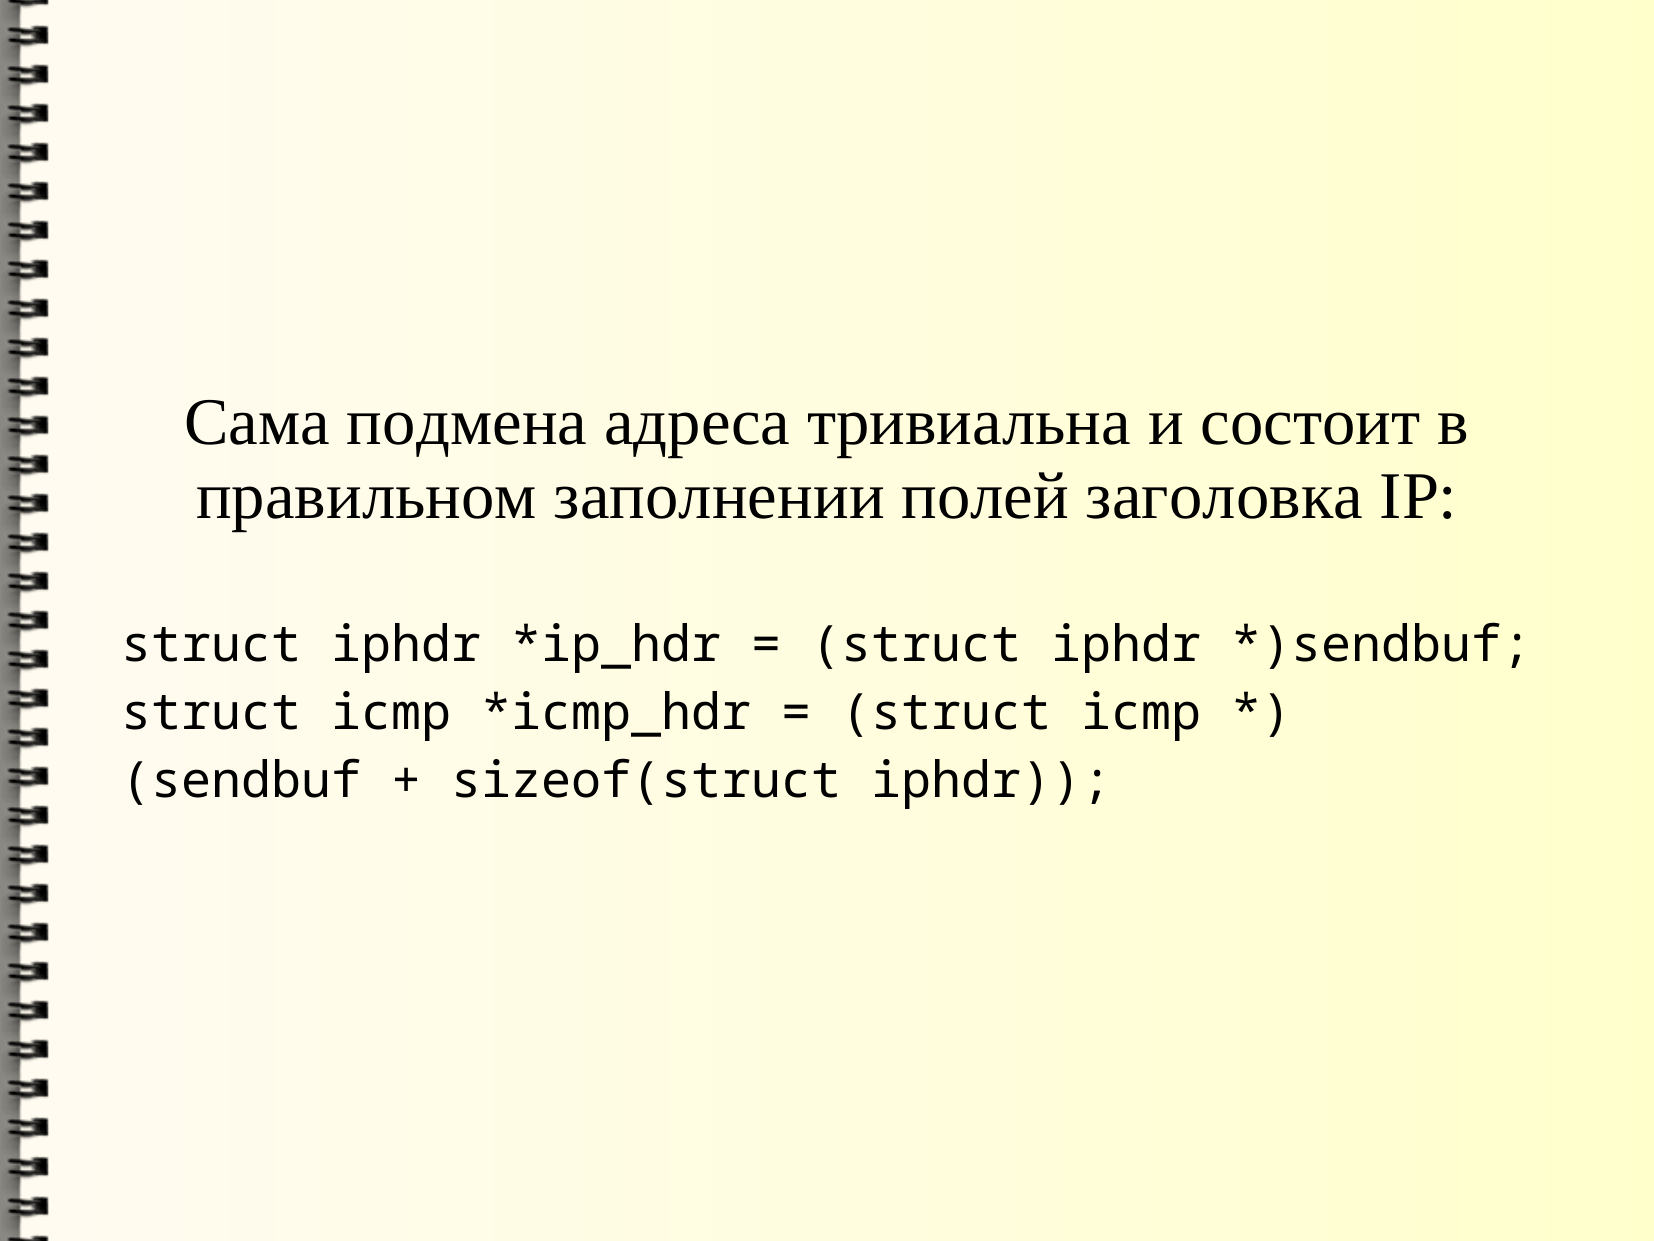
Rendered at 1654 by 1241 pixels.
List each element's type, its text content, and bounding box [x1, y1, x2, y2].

subtitle Сама подмена адреса тривиальна и состоит в правильном заполнении полей заголовка IP: struct iphdr *ip_hdr = (struct iphdr *)sendbuf; struct icmp *icmp_hdr = (struct icmp *) (sendbuf + sizeof(struct iphdr)); [121, 110, 1534, 1156]
picture [0, 0, 1654, 1241]
